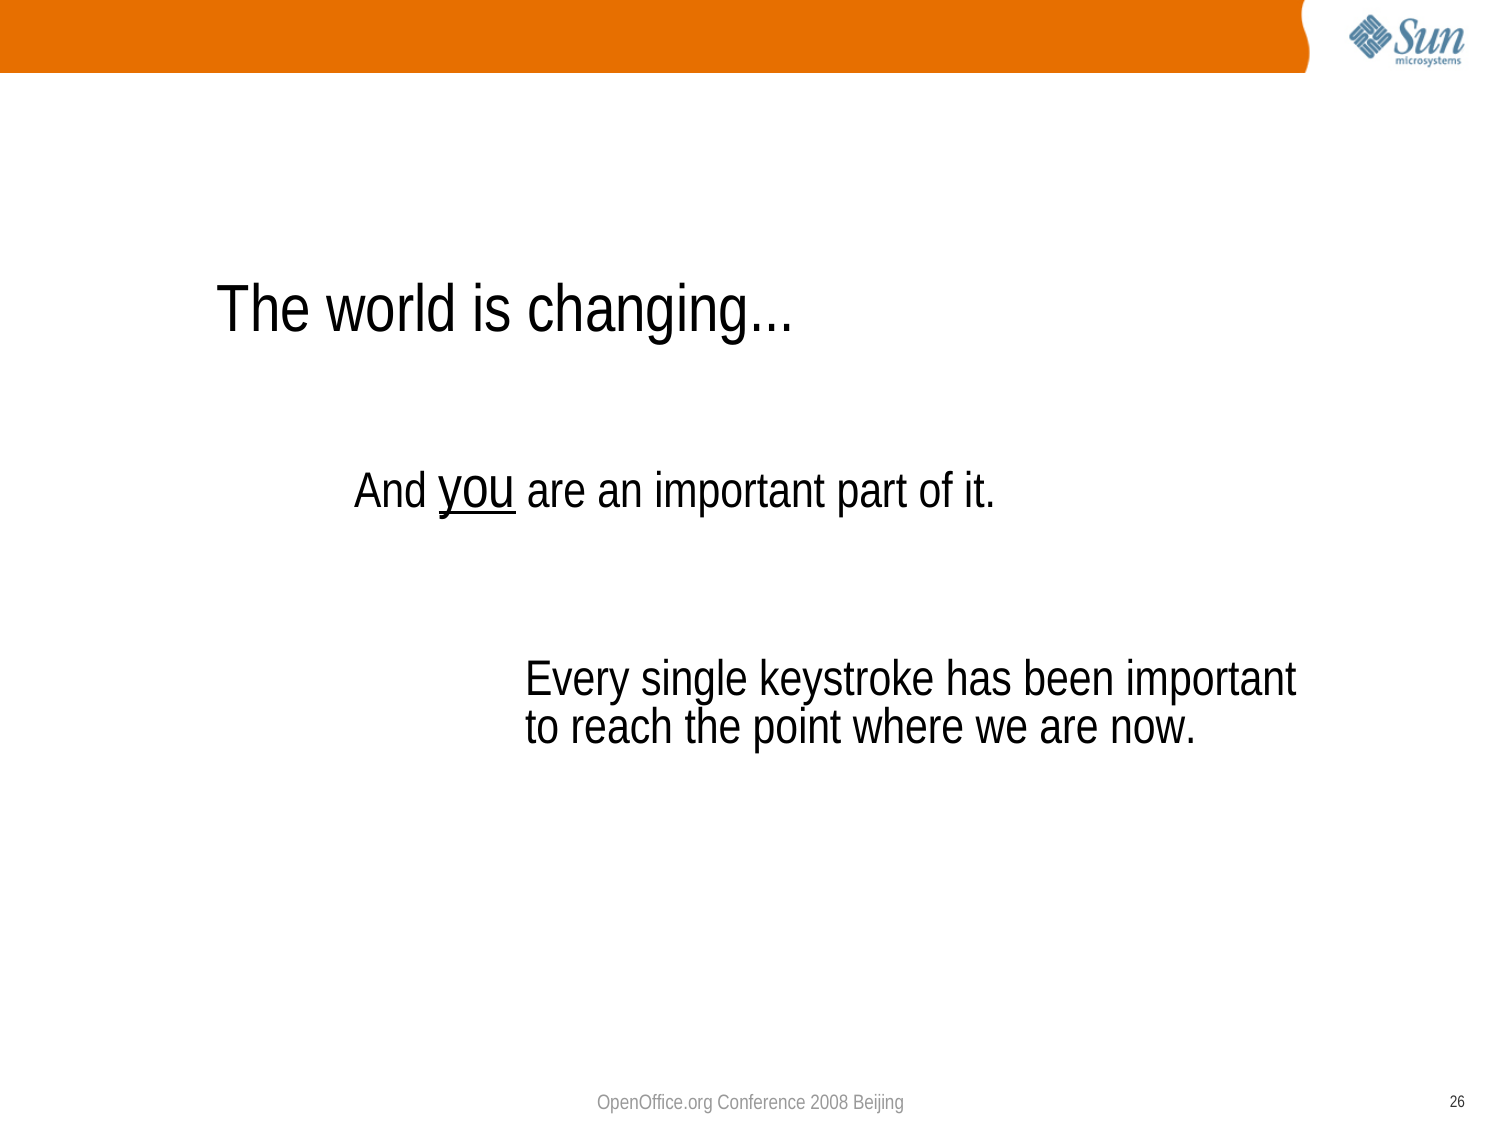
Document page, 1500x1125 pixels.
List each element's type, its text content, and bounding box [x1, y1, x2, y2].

text_box The world is changing... [216, 279, 1386, 355]
text_box And you are an important part of it. [354, 462, 1440, 529]
text_box Every single keystroke has been important to reach the point where we are now. [525, 656, 1317, 761]
picture [0, 0, 1500, 73]
